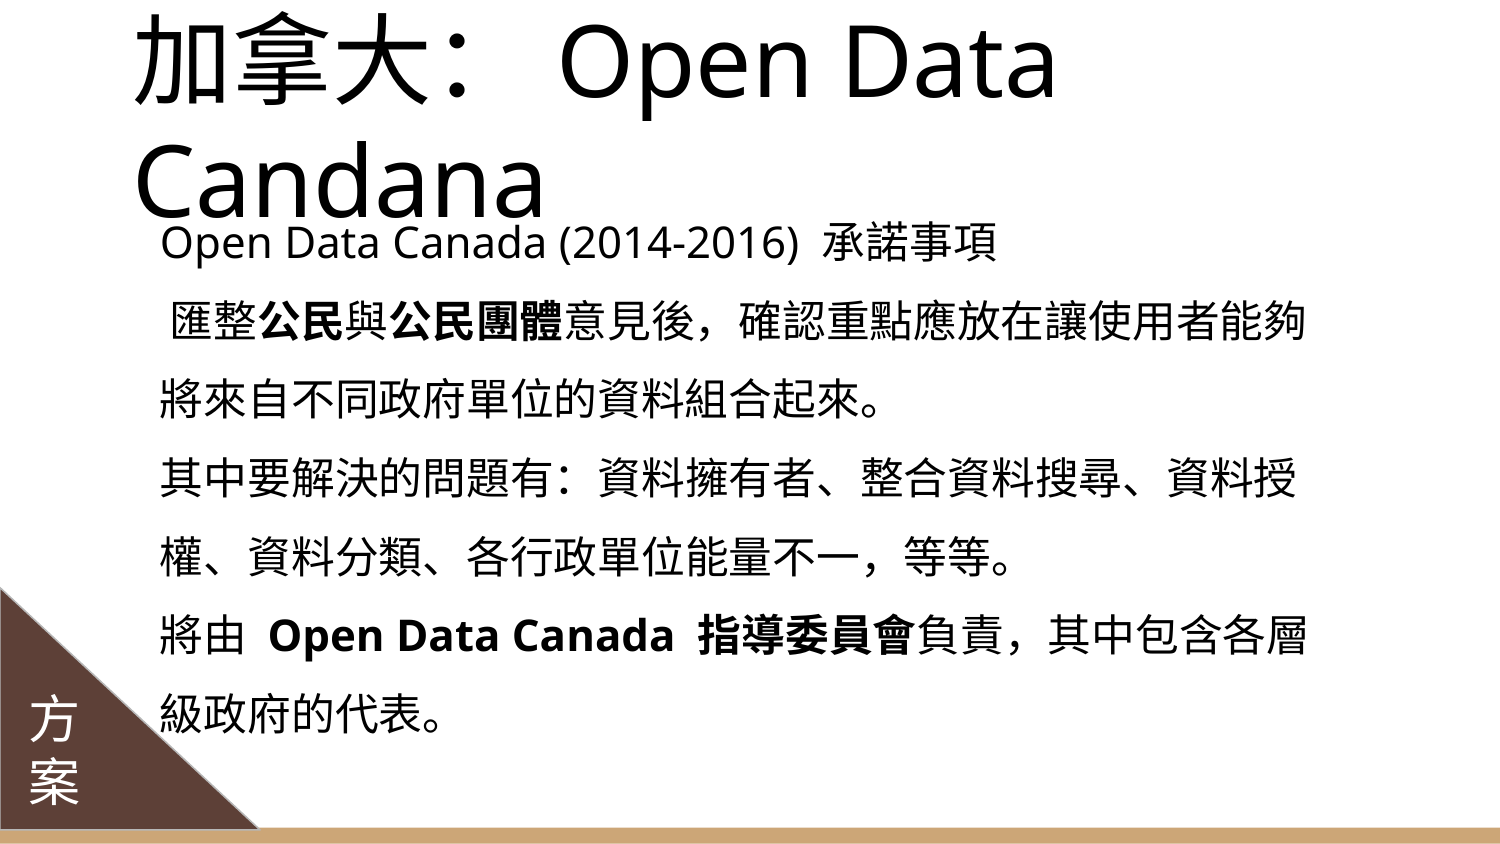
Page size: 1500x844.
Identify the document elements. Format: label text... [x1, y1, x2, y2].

title 加拿大：Open Data Candana [117, 0, 1383, 235]
text_box [0, 587, 261, 830]
text_box 方案 [13, 671, 111, 760]
title Open Data Canada (2014-2016) 承諾事項 匯整公民與公民團體意見後，確認重點應放在讓使用者能夠將來自不同政府單位的資料組合起來。 其中要解決的問題有：資料擁有者、整合資料搜尋、資料授權、資料分類、各行政單位能量不一，等等。 將由 Open Data Canada 指導委員會負責，其中包含各層級政府的代表。 [144, 256, 1355, 672]
